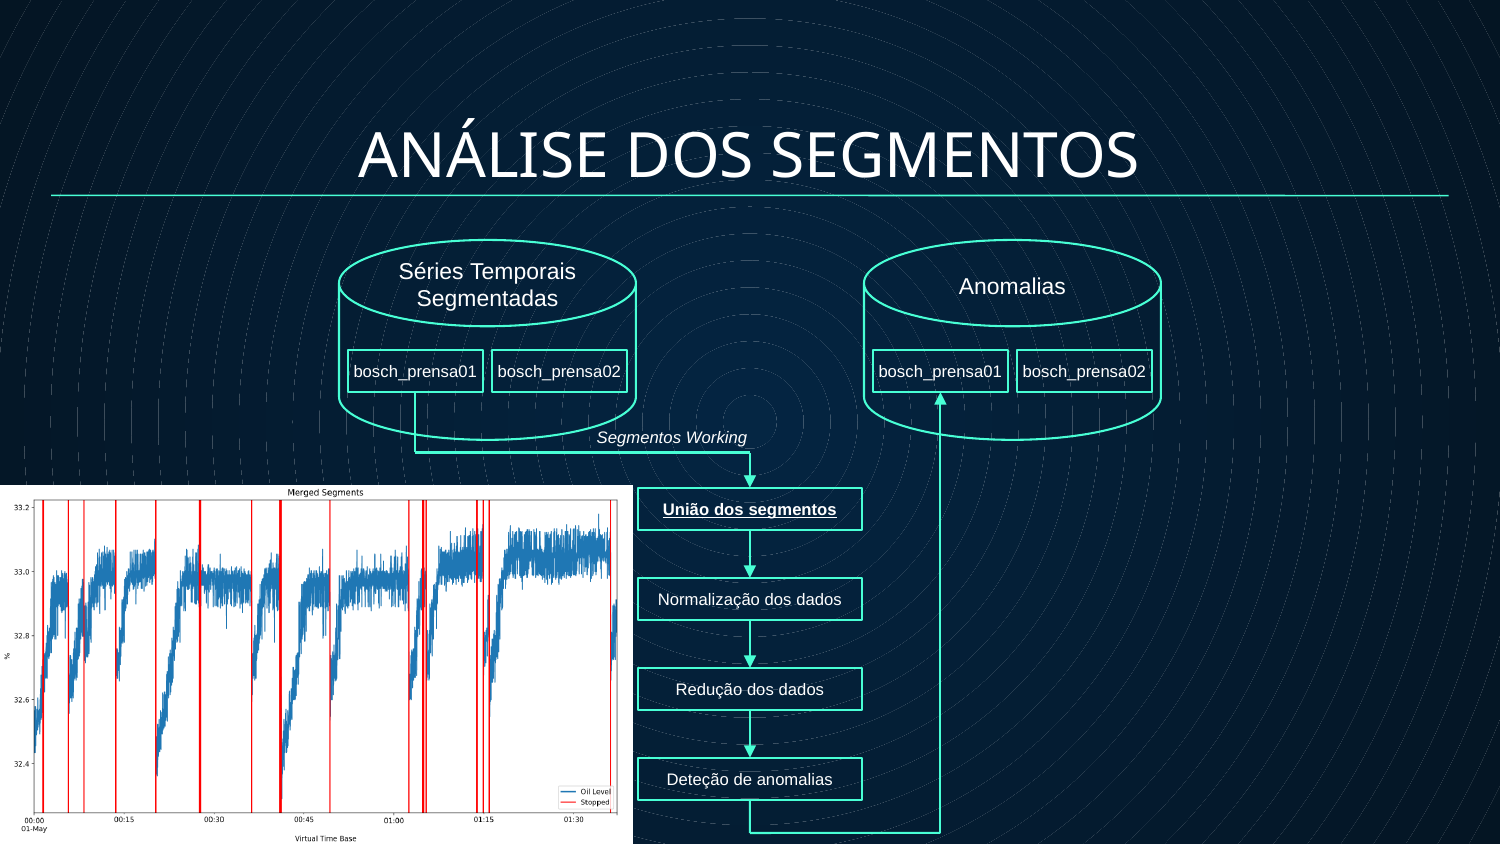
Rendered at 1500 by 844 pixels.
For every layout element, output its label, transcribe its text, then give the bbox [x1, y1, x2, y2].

text_box Segmentos Working [581, 420, 769, 454]
text_box Deteção de anomalias [638, 757, 862, 800]
text_box Redução dos dados [638, 667, 862, 710]
text_box União dos segmentos [638, 487, 862, 530]
text_box Séries Temporais Segmentadas [349, 248, 626, 290]
picture [0, 485, 633, 844]
text_box bosch_prensa01 [347, 349, 483, 393]
text_box bosch_prensa01 [872, 349, 1008, 393]
text_box bosch_prensa02 [491, 349, 627, 393]
text_box ANÁLISE DOS SEGMENTOS [51, 197, 1449, 205]
text_box Anomalias [944, 263, 1081, 305]
text_box Normalização dos dados [638, 577, 862, 620]
text_box ANÁLISE DOS SEGMENTOS [51, 105, 1449, 194]
text_box bosch_prensa02 [1016, 349, 1152, 393]
